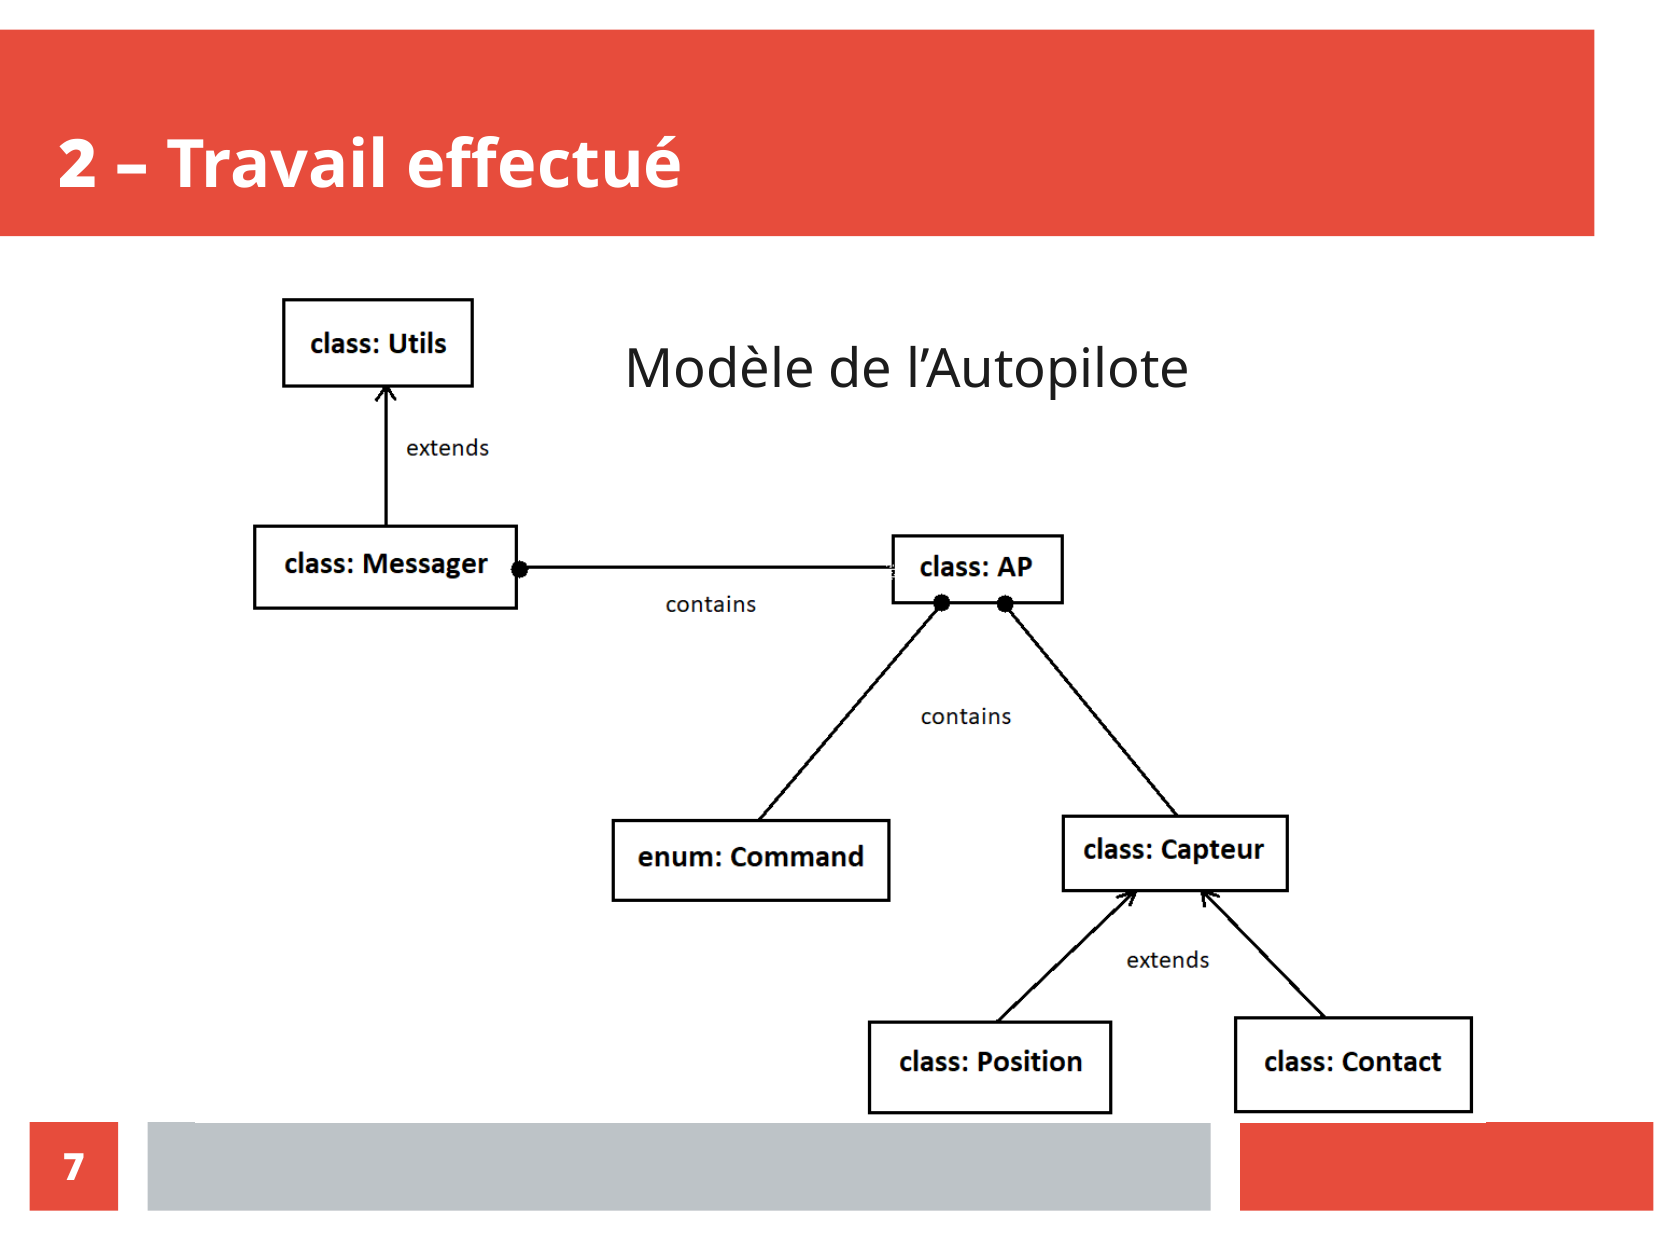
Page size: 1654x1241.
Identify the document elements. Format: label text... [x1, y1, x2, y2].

picture [195, 254, 1486, 1123]
title 2 – Travail effectué [59, 59, 1595, 207]
list Modèle de l’Autopilote [579, 330, 1654, 1098]
